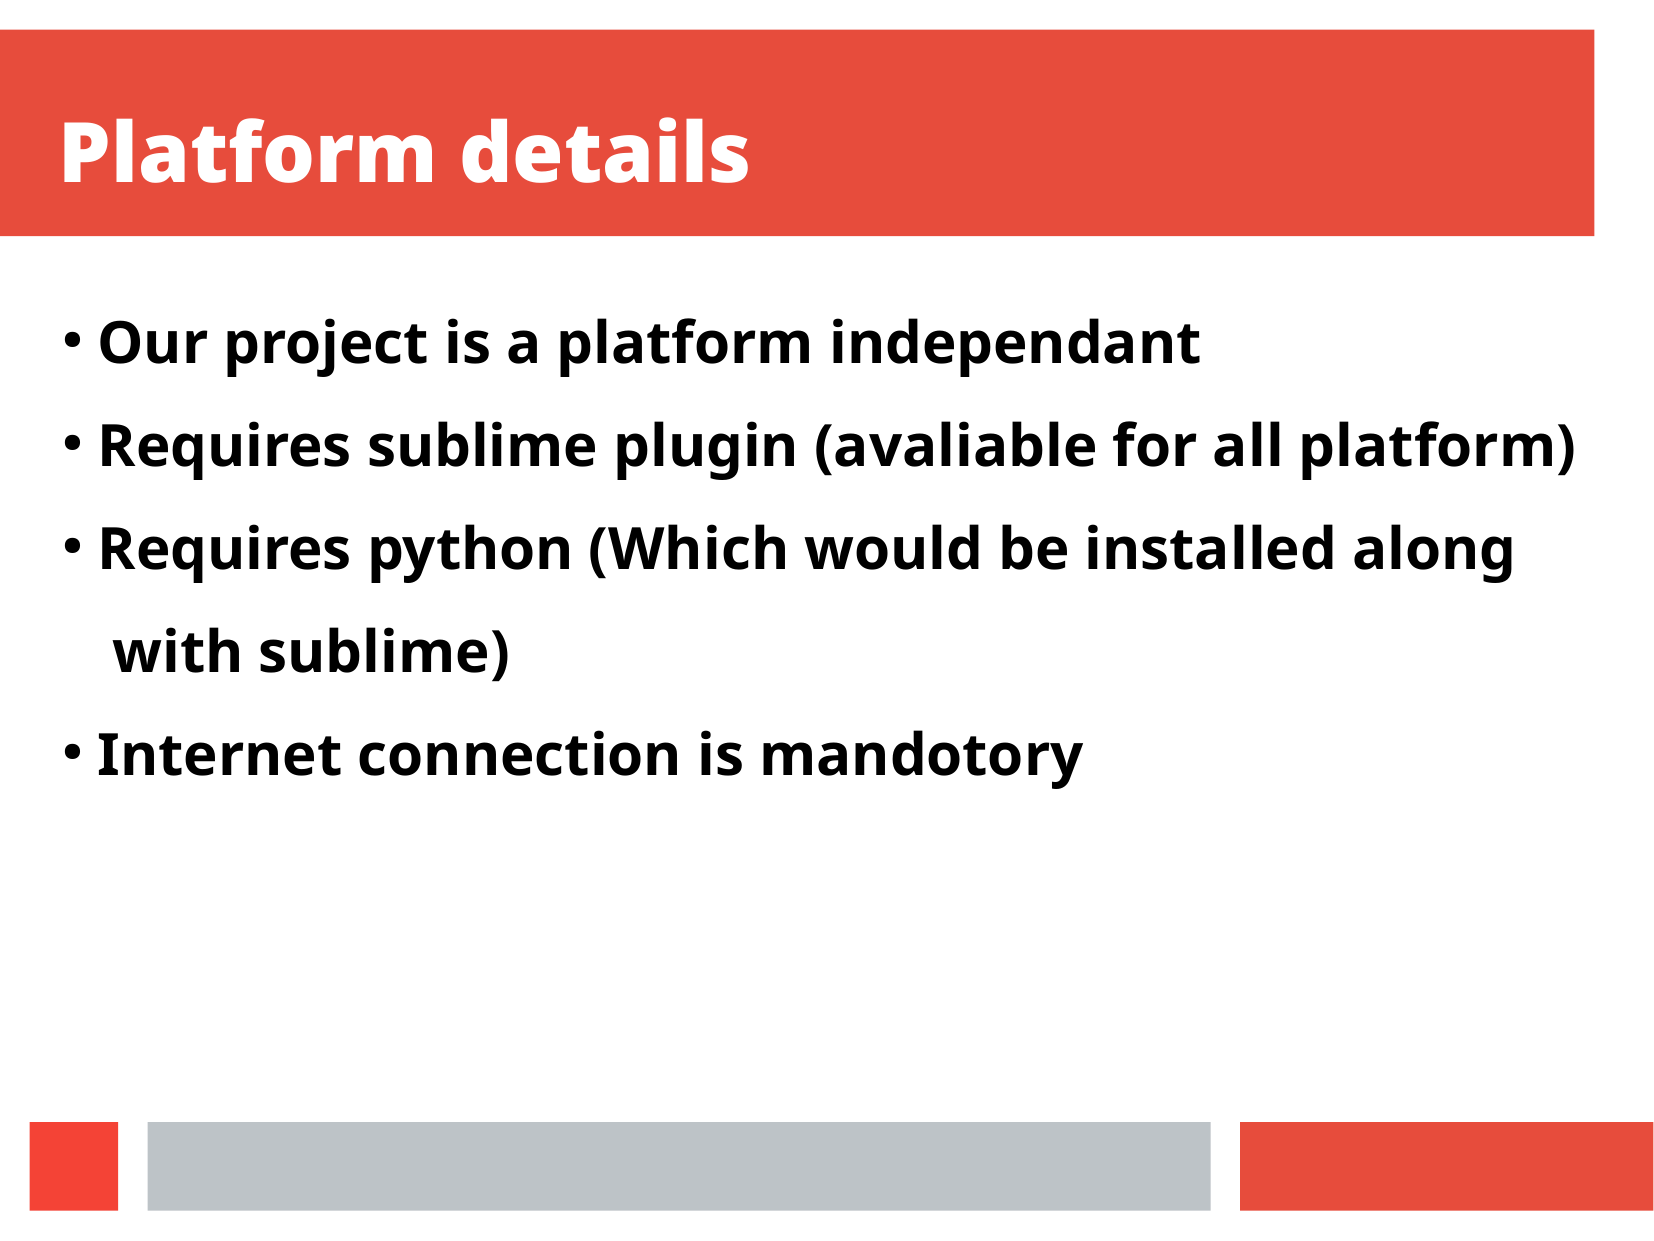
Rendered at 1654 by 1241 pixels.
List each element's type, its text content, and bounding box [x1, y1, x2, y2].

title Platform details [59, 59, 1595, 207]
text_box Our project is a platform independant Requires sublime plugin (avaliable for all platform) Requires python (Which would be installed along with sublime) Internet connection is mandotory [47, 294, 1654, 823]
